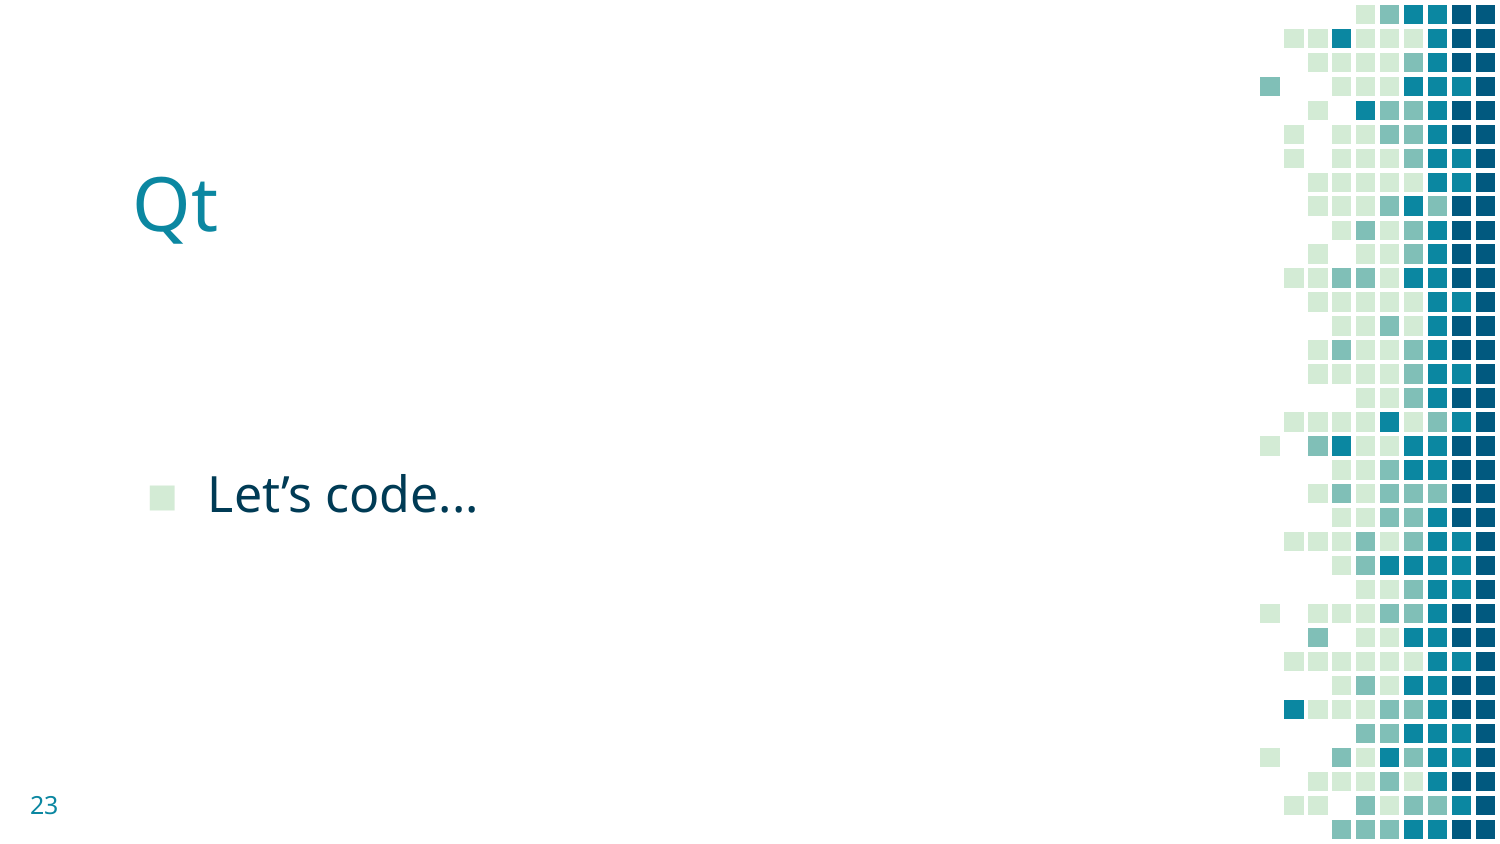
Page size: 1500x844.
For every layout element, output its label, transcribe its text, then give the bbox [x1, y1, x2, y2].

list Let’s code... [117, 284, 1227, 774]
slide_number <number> [15, 774, 105, 839]
title Qt [117, 121, 1227, 262]
